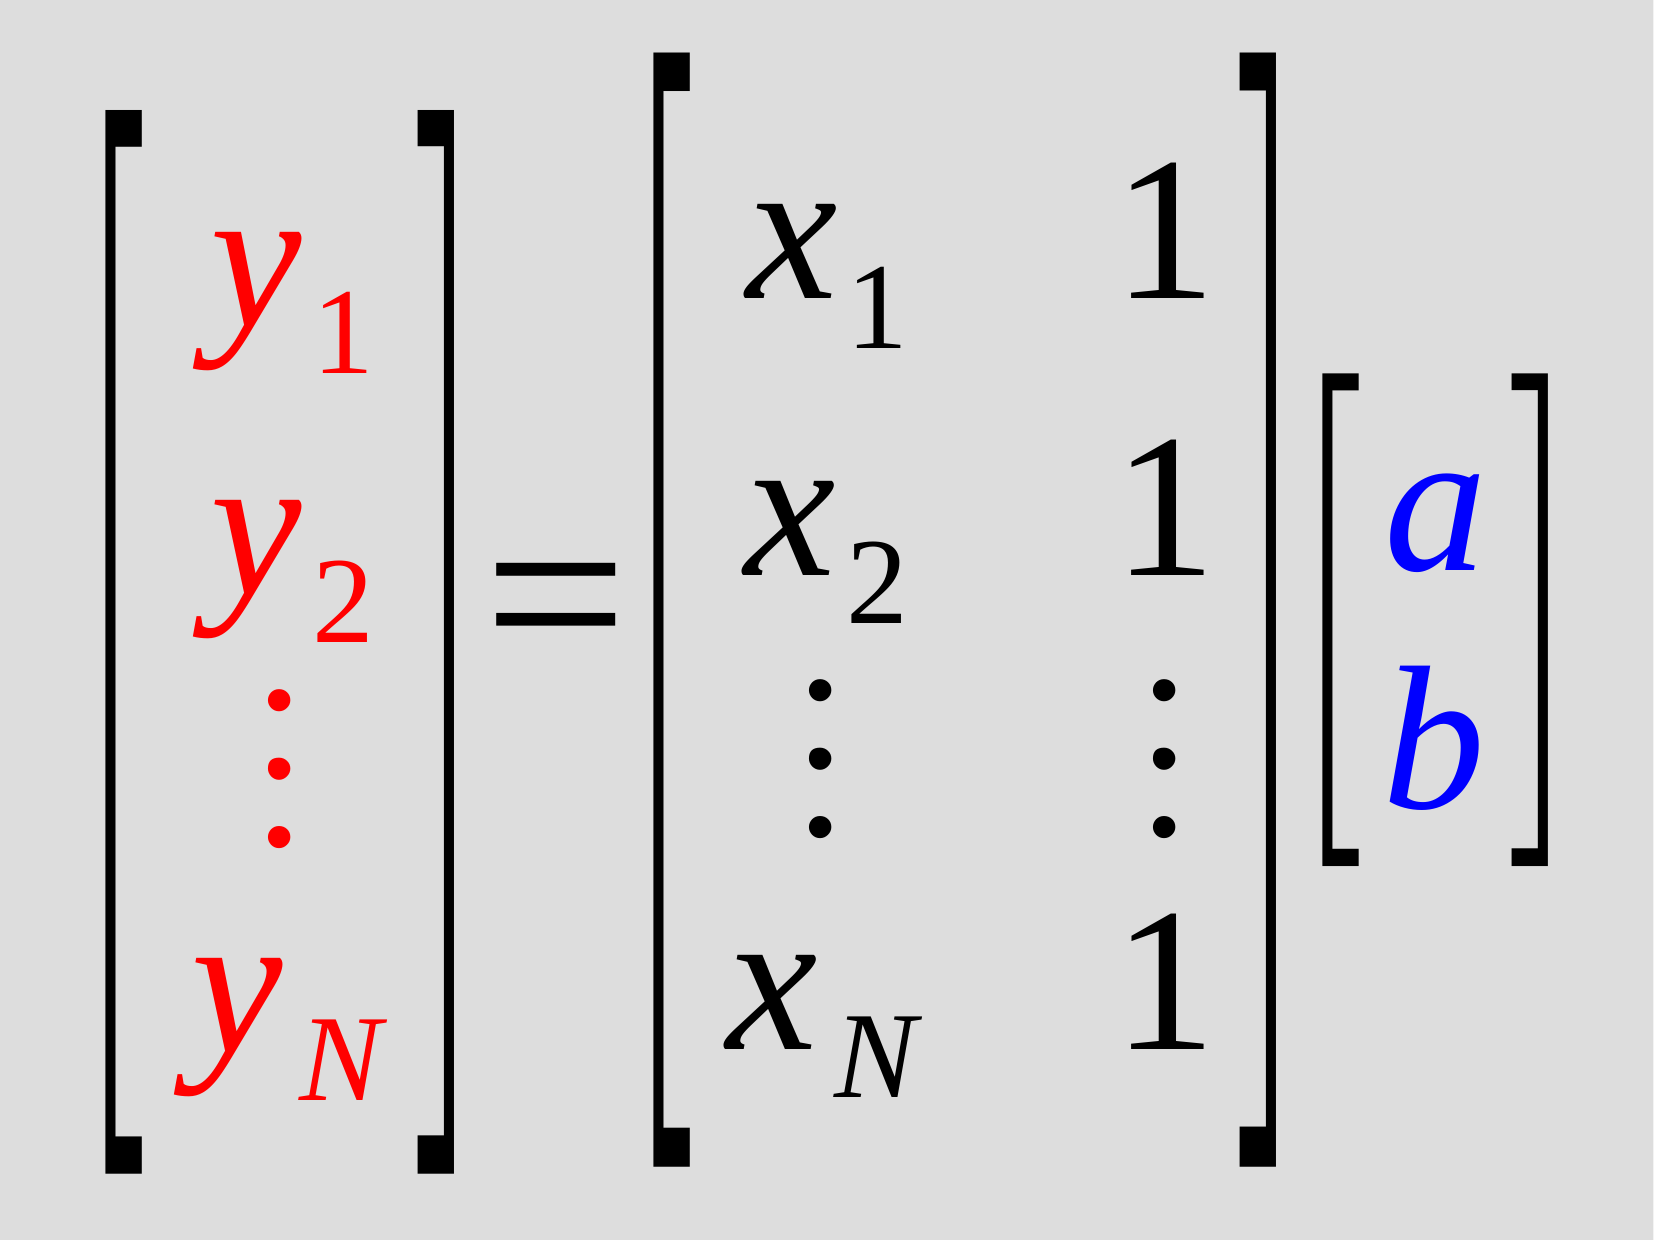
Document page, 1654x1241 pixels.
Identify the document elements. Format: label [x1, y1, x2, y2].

chart [83, 47, 1571, 1178]
